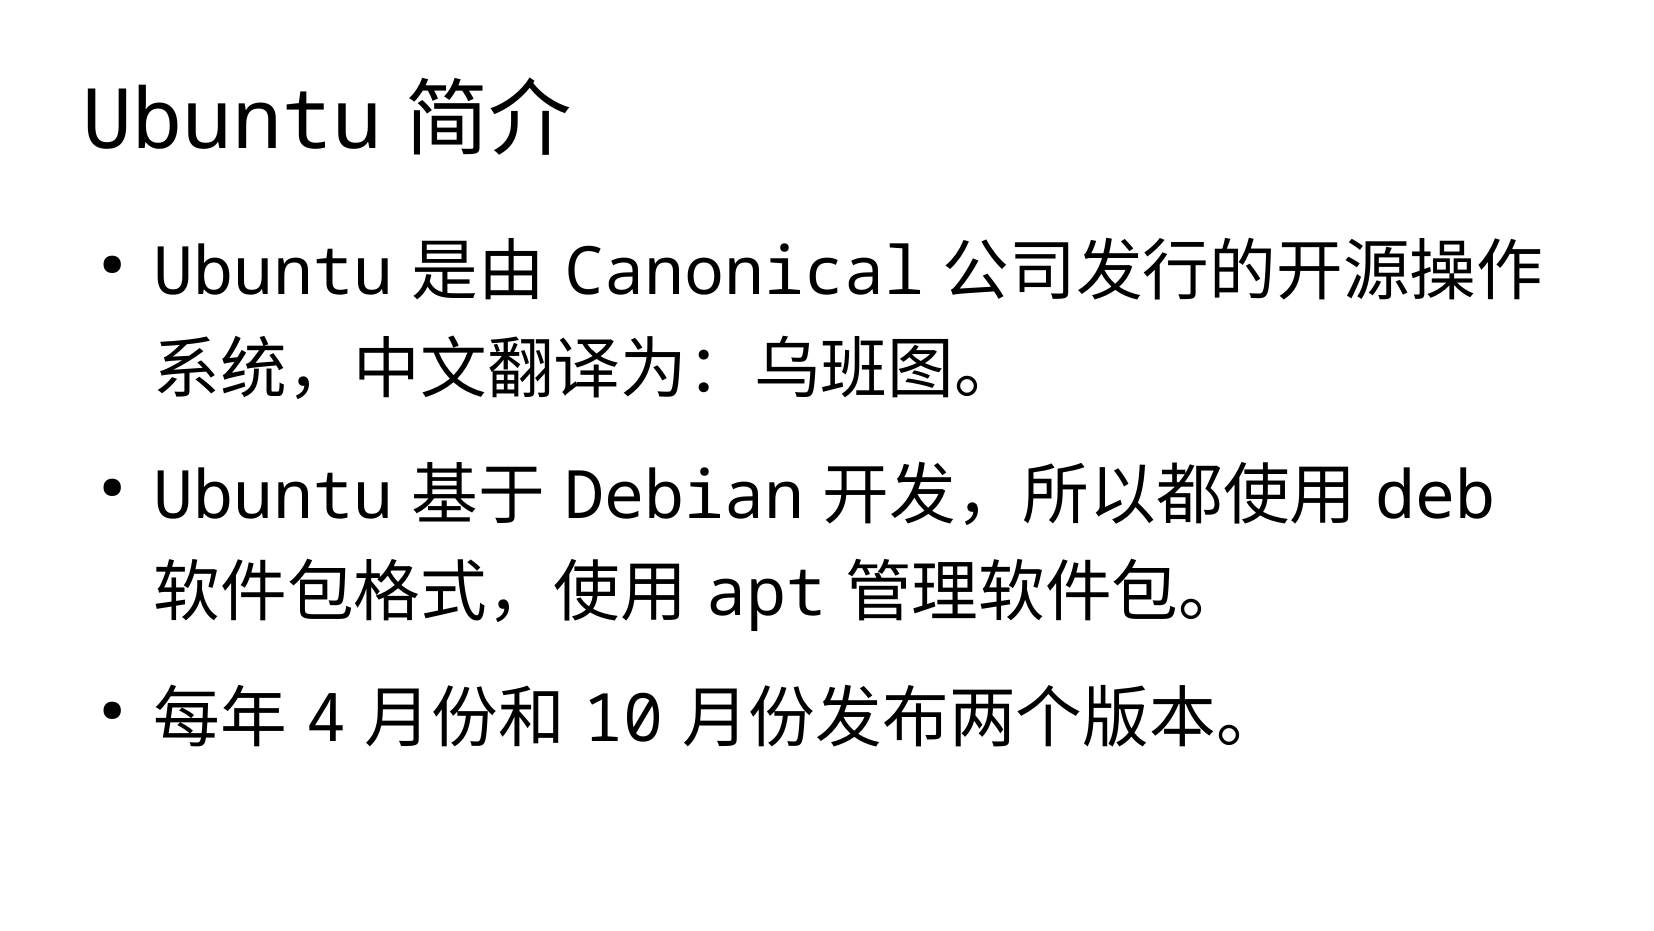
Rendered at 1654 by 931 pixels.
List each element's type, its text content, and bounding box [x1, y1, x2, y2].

title Ubuntu简介 [82, 37, 1571, 189]
list Ubuntu是由Canonical公司发行的开源操作系统，中文翻译为：乌班图。 Ubuntu基于Debian开发，所以都使用deb软件包格式，使用apt管理软件包。 每年4月份和10月份发布两个版本。 [82, 217, 1571, 815]
